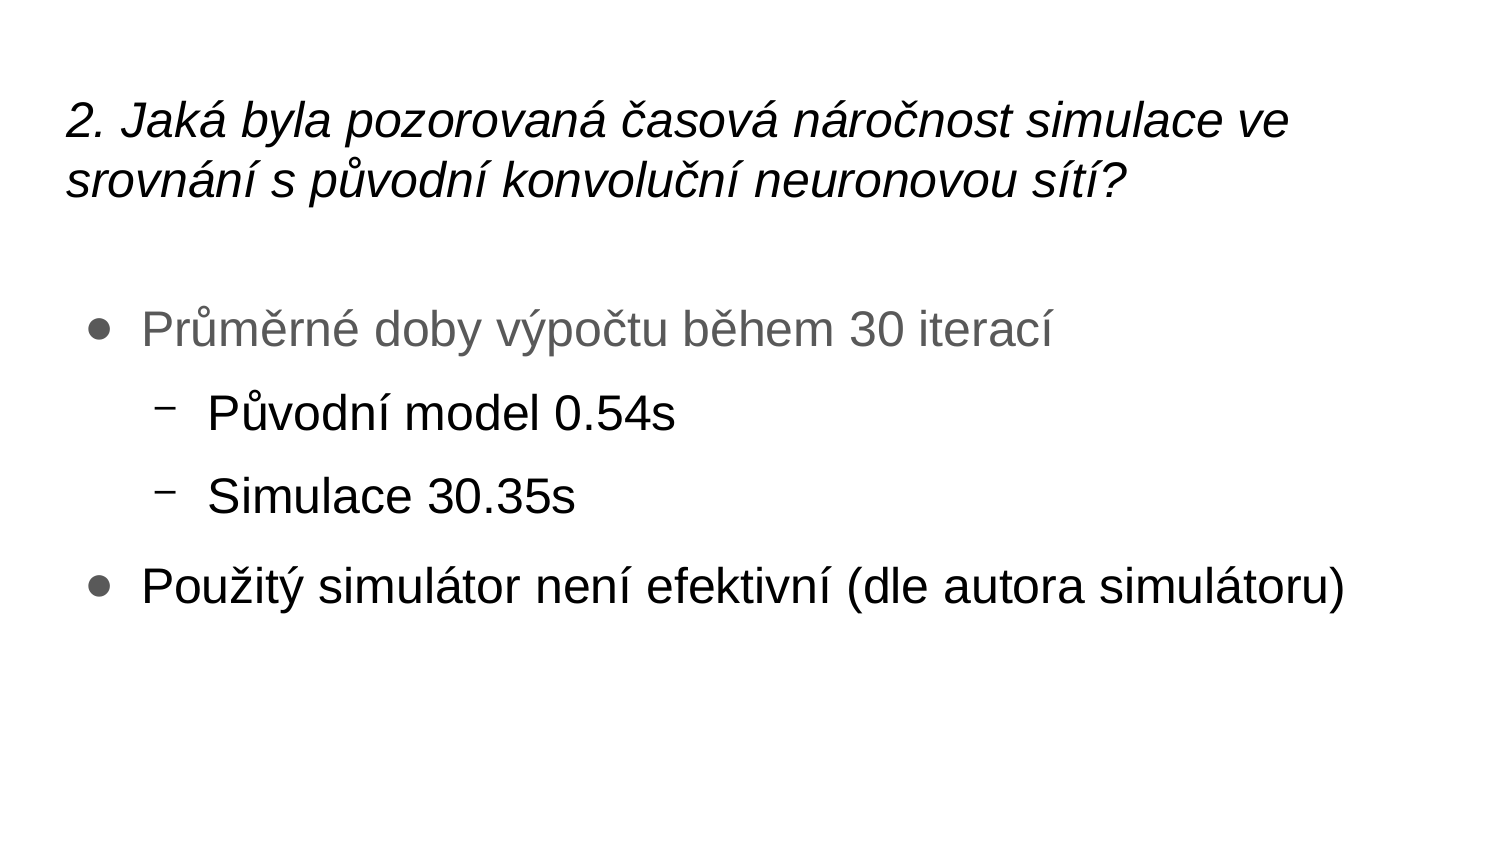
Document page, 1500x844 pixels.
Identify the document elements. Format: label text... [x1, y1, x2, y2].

title 2. Jaká byla pozorovaná časová náročnost simulace ve srovnání s původní konvoluční neuronovou sítí? [51, 72, 1449, 272]
list Průměrné doby výpočtu během 30 iterací Původní model 0.54s Simulace 30.35s Použitý simulátor není efektivní (dle autora simulátoru) [51, 272, 1449, 750]
